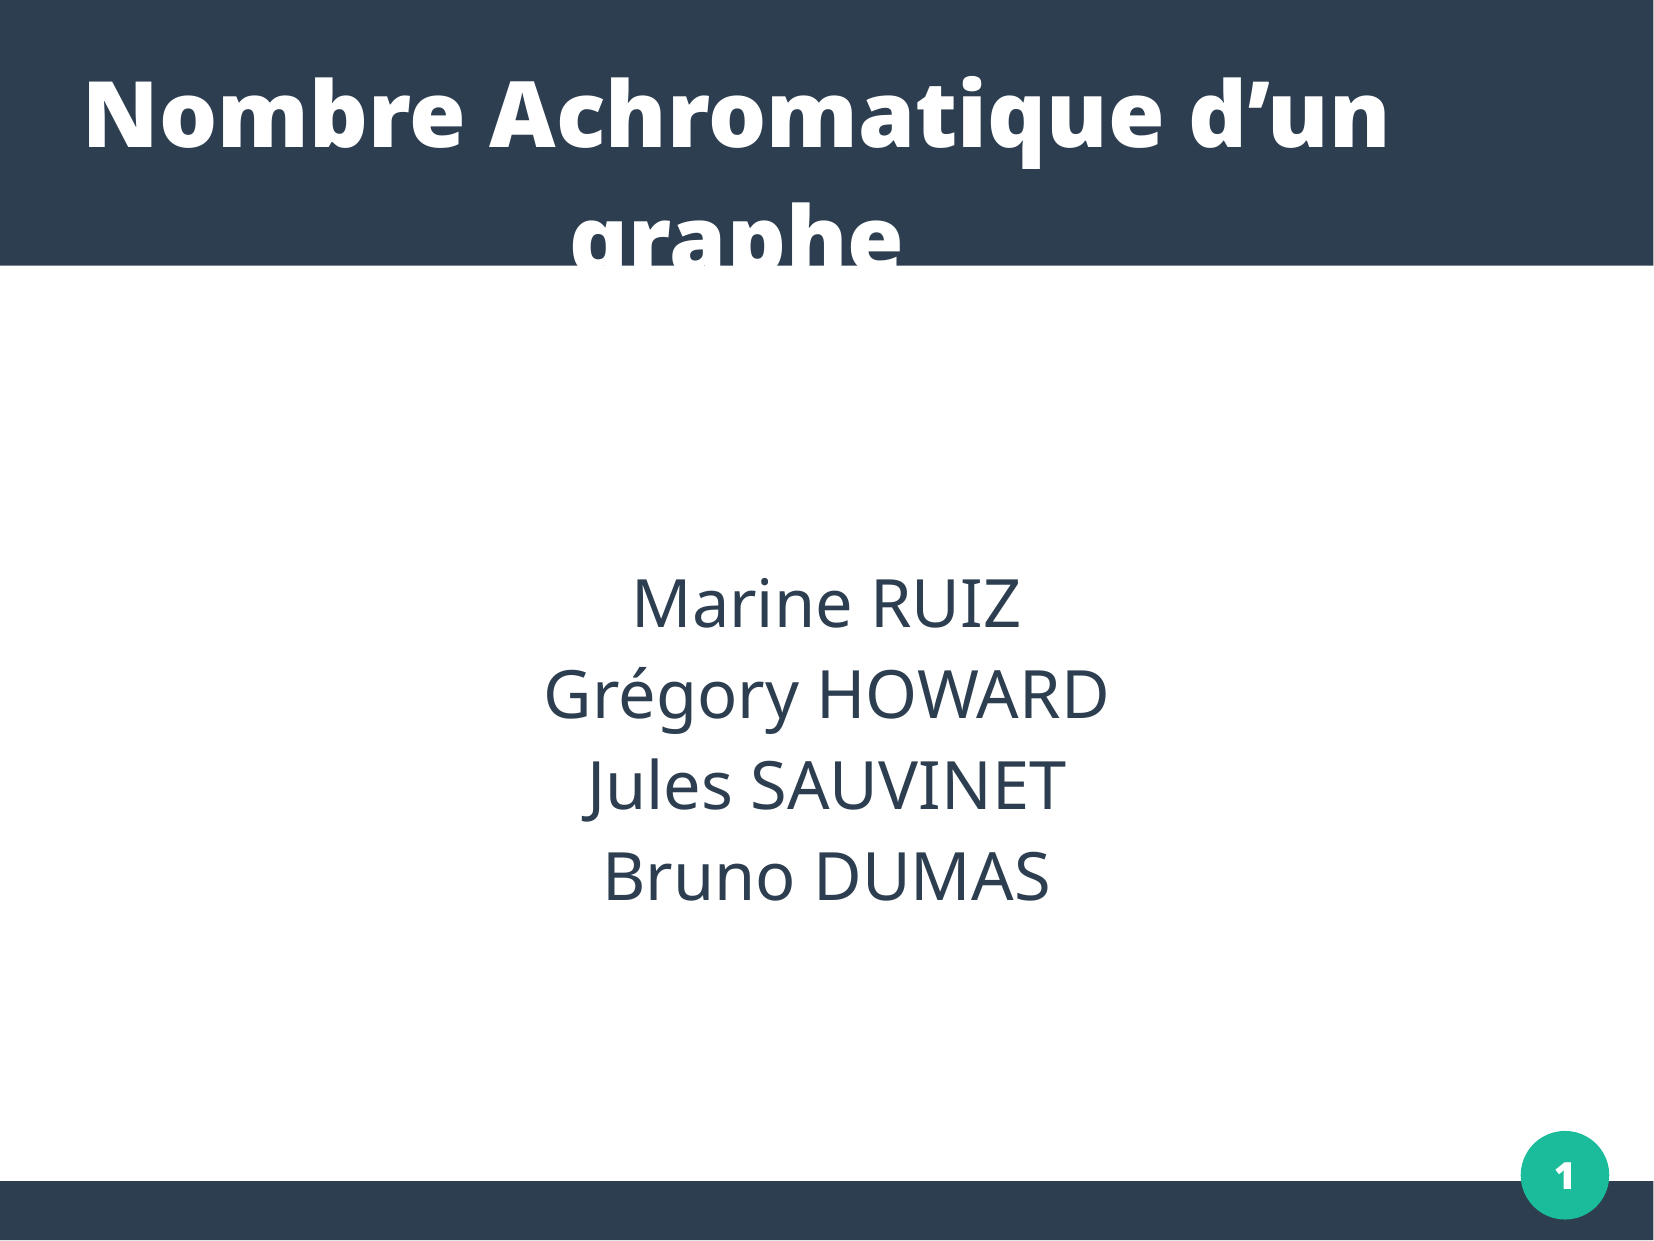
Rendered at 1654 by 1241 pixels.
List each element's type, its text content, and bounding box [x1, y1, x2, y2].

subtitle Marine RUIZ Grégory HOWARD Jules SAUVINET Bruno DUMAS [59, 324, 1595, 1152]
title Nombre Achromatique d’un graphe [82, 49, 1571, 257]
